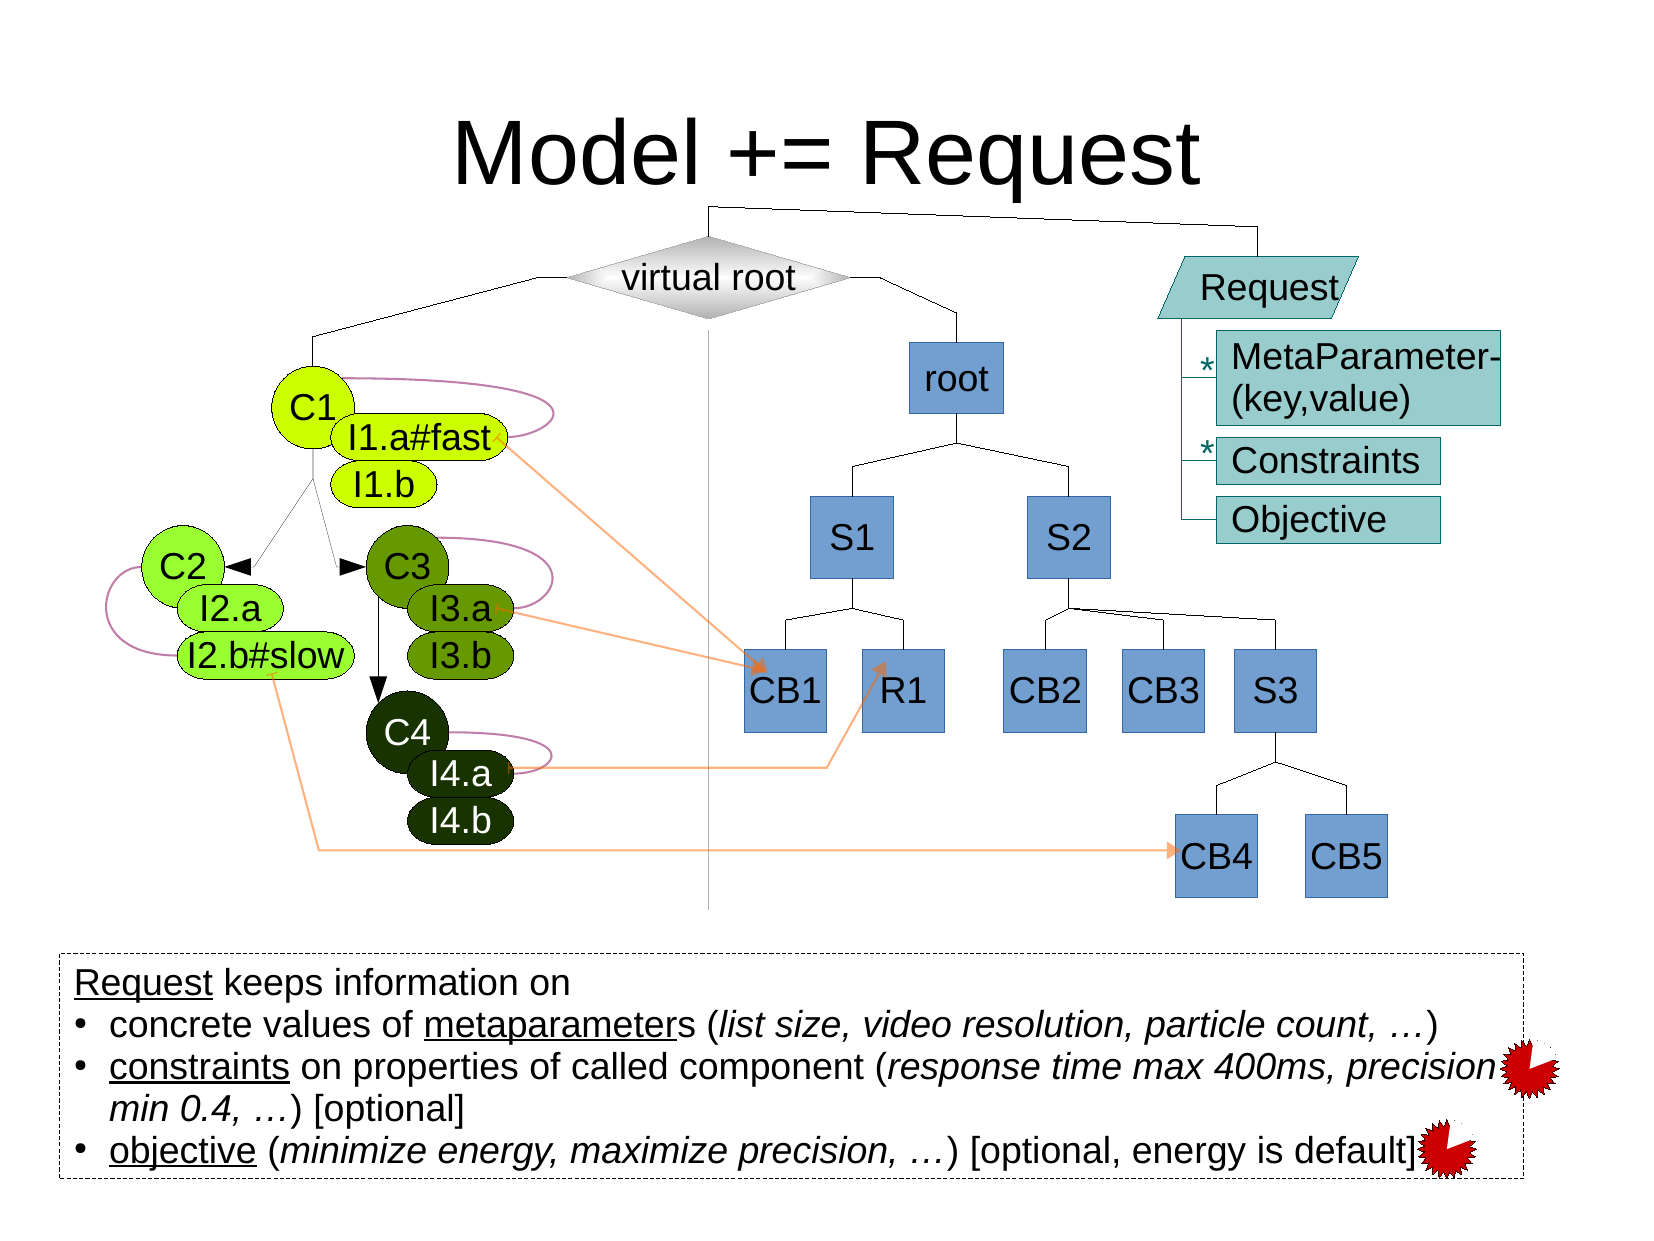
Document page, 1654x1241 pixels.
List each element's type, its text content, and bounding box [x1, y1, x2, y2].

text_box * [1185, 425, 1230, 483]
text_box C2 [141, 525, 225, 608]
text_box CB1 [744, 649, 827, 733]
text_box S2 [1027, 496, 1111, 579]
text_box CB1 [744, 655, 753, 666]
text_box C1 [271, 366, 355, 449]
text_box S1 [810, 496, 894, 579]
text_box [1500, 1039, 1560, 1099]
text_box Request [1157, 256, 1359, 319]
text_box I2.b#slow [177, 631, 355, 680]
text_box [1417, 1119, 1477, 1179]
text_box I3.b [407, 631, 514, 680]
text_box CB4 [1175, 814, 1258, 898]
title Model += Request [82, 49, 1571, 257]
text_box I3.a [407, 584, 514, 632]
text_box * [1185, 342, 1230, 400]
text_box CB3 [1122, 649, 1205, 733]
text_box I2.a [177, 584, 284, 632]
text_box R1 [862, 649, 945, 733]
text_box CB2 [1003, 649, 1087, 733]
text_box I4.a [407, 750, 514, 797]
text_box R1 [886, 680, 900, 690]
text_box MetaParameter- (key,value) [1216, 330, 1501, 426]
text_box CB5 [1305, 814, 1388, 898]
text_box root [909, 342, 1004, 414]
text_box I1.a#fast [330, 413, 508, 461]
text_box S3 [1234, 649, 1317, 733]
text_box Objective [1216, 496, 1441, 544]
text_box C3 [366, 525, 449, 609]
text_box I1.b [330, 460, 438, 508]
text_box I4.b [407, 797, 514, 845]
text_box Constraints [1216, 437, 1441, 485]
text_box Request keeps information on concrete values of metaparameters (list size, video resolution, particle count, …) constraints on properties of called component (response time max 400ms, precision min 0.4, …) [optional] objective (minimize energy, maximize precision, …) [optional, energy is default] [59, 953, 1524, 1179]
text_box C4 [366, 690, 449, 774]
text_box virtual root [567, 257, 850, 319]
